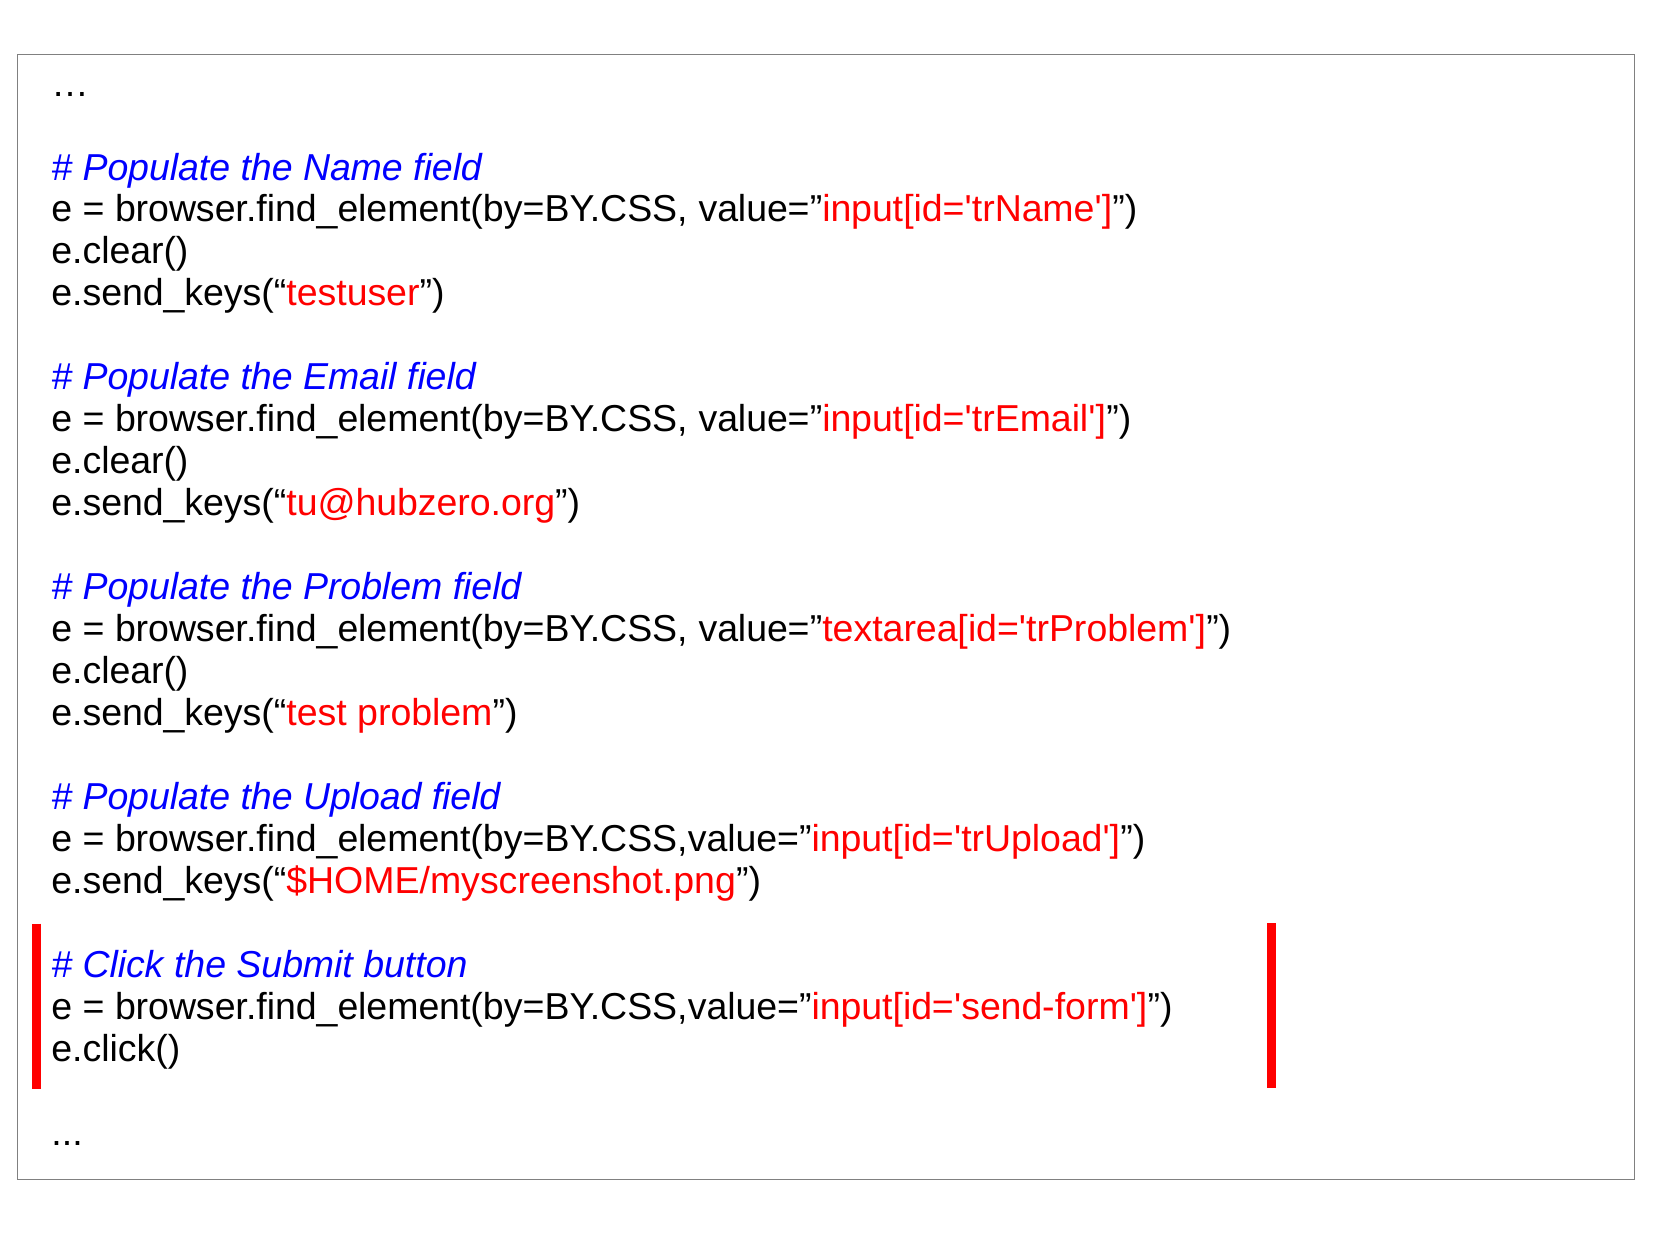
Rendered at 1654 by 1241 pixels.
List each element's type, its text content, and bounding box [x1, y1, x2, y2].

text_box … # Populate the Name field e = browser.find_element(by=BY.CSS, value=”input[id='trName']”) e.clear() e.send_keys(“testuser”) # Populate the Email field e = browser.find_element(by=BY.CSS, value=”input[id='trEmail']”) e.clear() e.send_keys(“tu@hubzero.org”) # Populate the Problem field e = browser.find_element(by=BY.CSS, value=”textarea[id='trProblem']”) e.clear() e.send_keys(“test problem”) # Populate the Upload field e = browser.find_element(by=BY.CSS,value=”input[id='trUpload']”) e.send_keys(“$HOME/myscreenshot.png”) # Click the Submit button e = browser.find_element(by=BY.CSS,value=”input[id='send-form']”) e.click() ... [36, 54, 1635, 1162]
text_box [17, 54, 1635, 1180]
